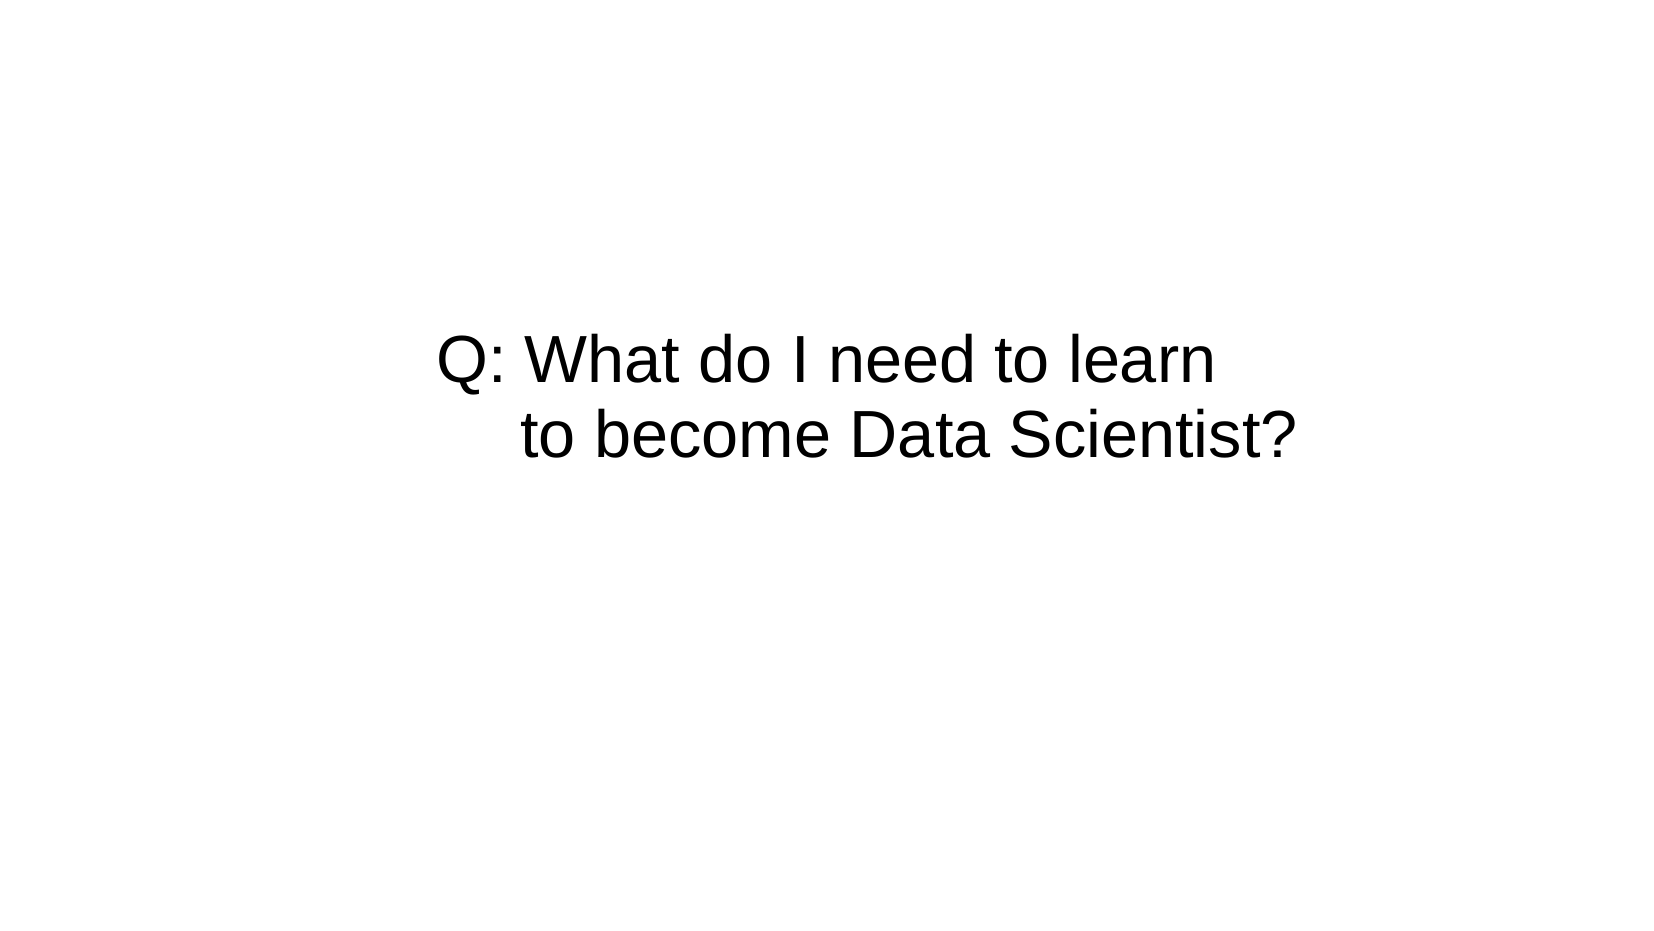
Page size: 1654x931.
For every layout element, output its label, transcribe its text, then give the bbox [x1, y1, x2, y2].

subtitle Q: What do I need to learn to become Data Scientist? [82, 37, 1571, 757]
